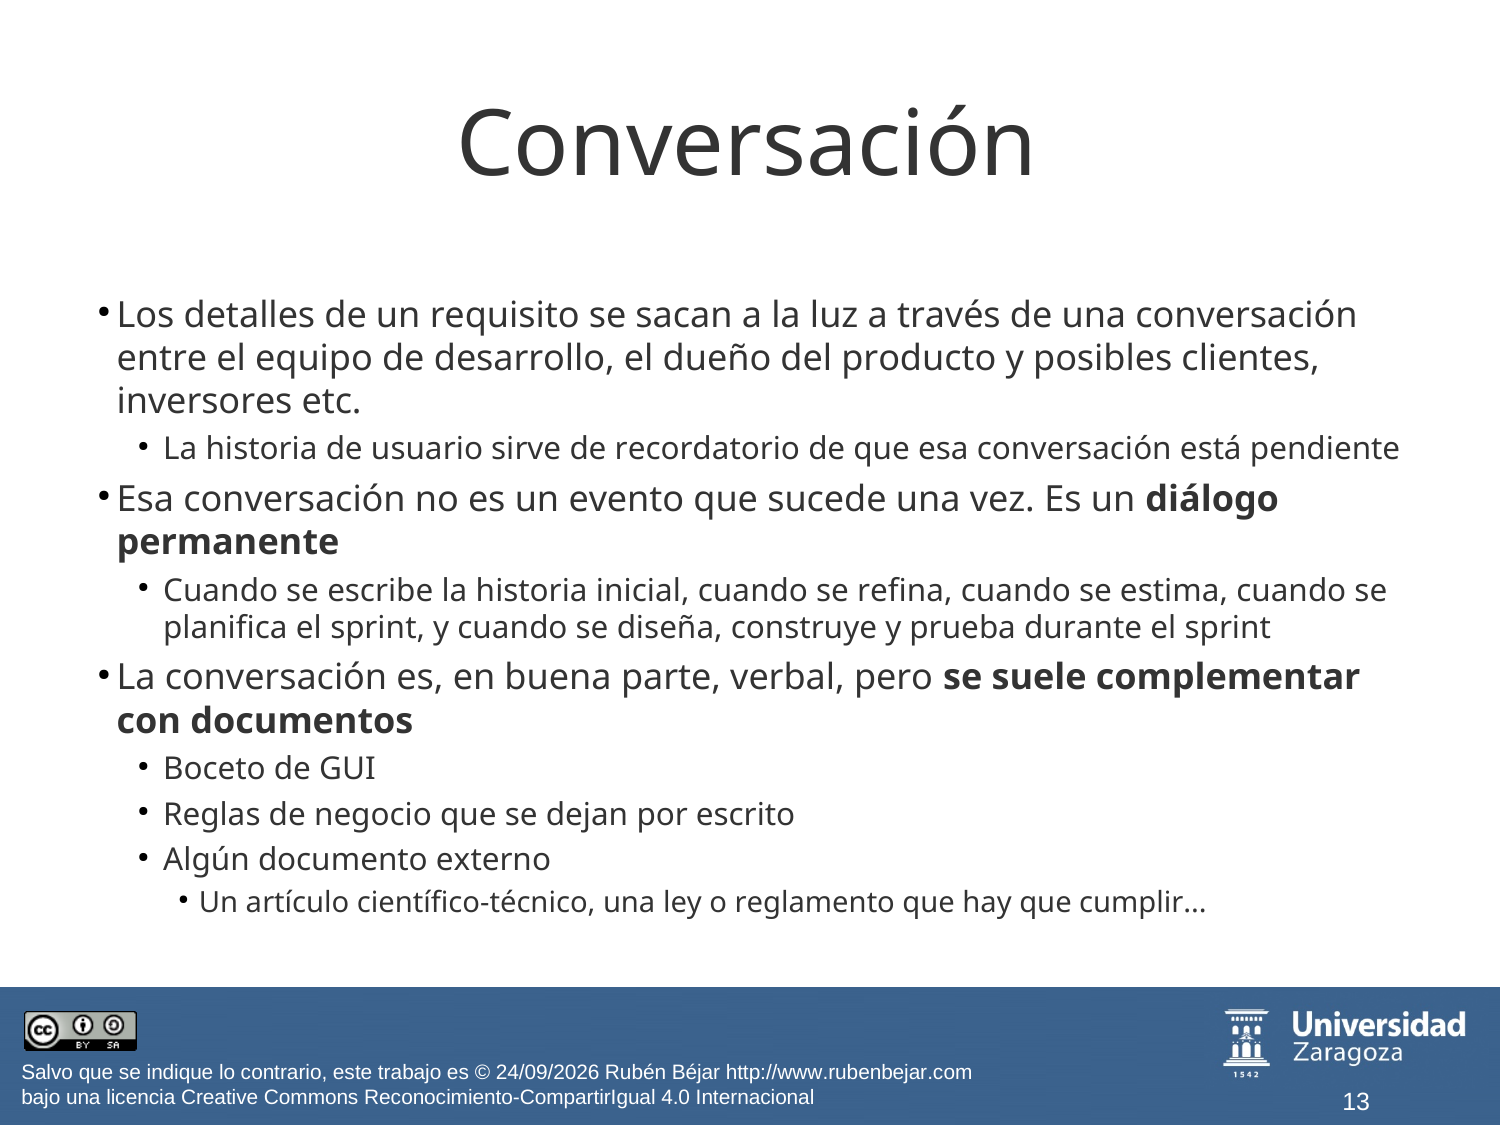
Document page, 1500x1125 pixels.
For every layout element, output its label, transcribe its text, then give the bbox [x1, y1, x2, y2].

picture [0, 987, 1500, 1125]
list Los detalles de un requisito se sacan a la luz a través de una conversación entre el equipo de desarrollo, el dueño del producto y posibles clientes, inversores etc. La historia de usuario sirve de recordatorio de que esa conversación está pendiente Esa conversación no es un evento que sucede una vez. Es un diálogo permanente Cuando se escribe la historia inicial, cuando se refina, cuando se estima, cuando se planifica el sprint, y cuando se diseña, construye y prueba durante el sprint La conversación es, en buena parte, verbal, pero se suele complementar con documentos Boceto de GUI Reglas de negocio que se dejan por escrito Algún documento externo Un artículo científico-técnico, una ley o reglamento que hay que cumplir... [82, 283, 1418, 957]
title Conversación [74, 21, 1420, 257]
